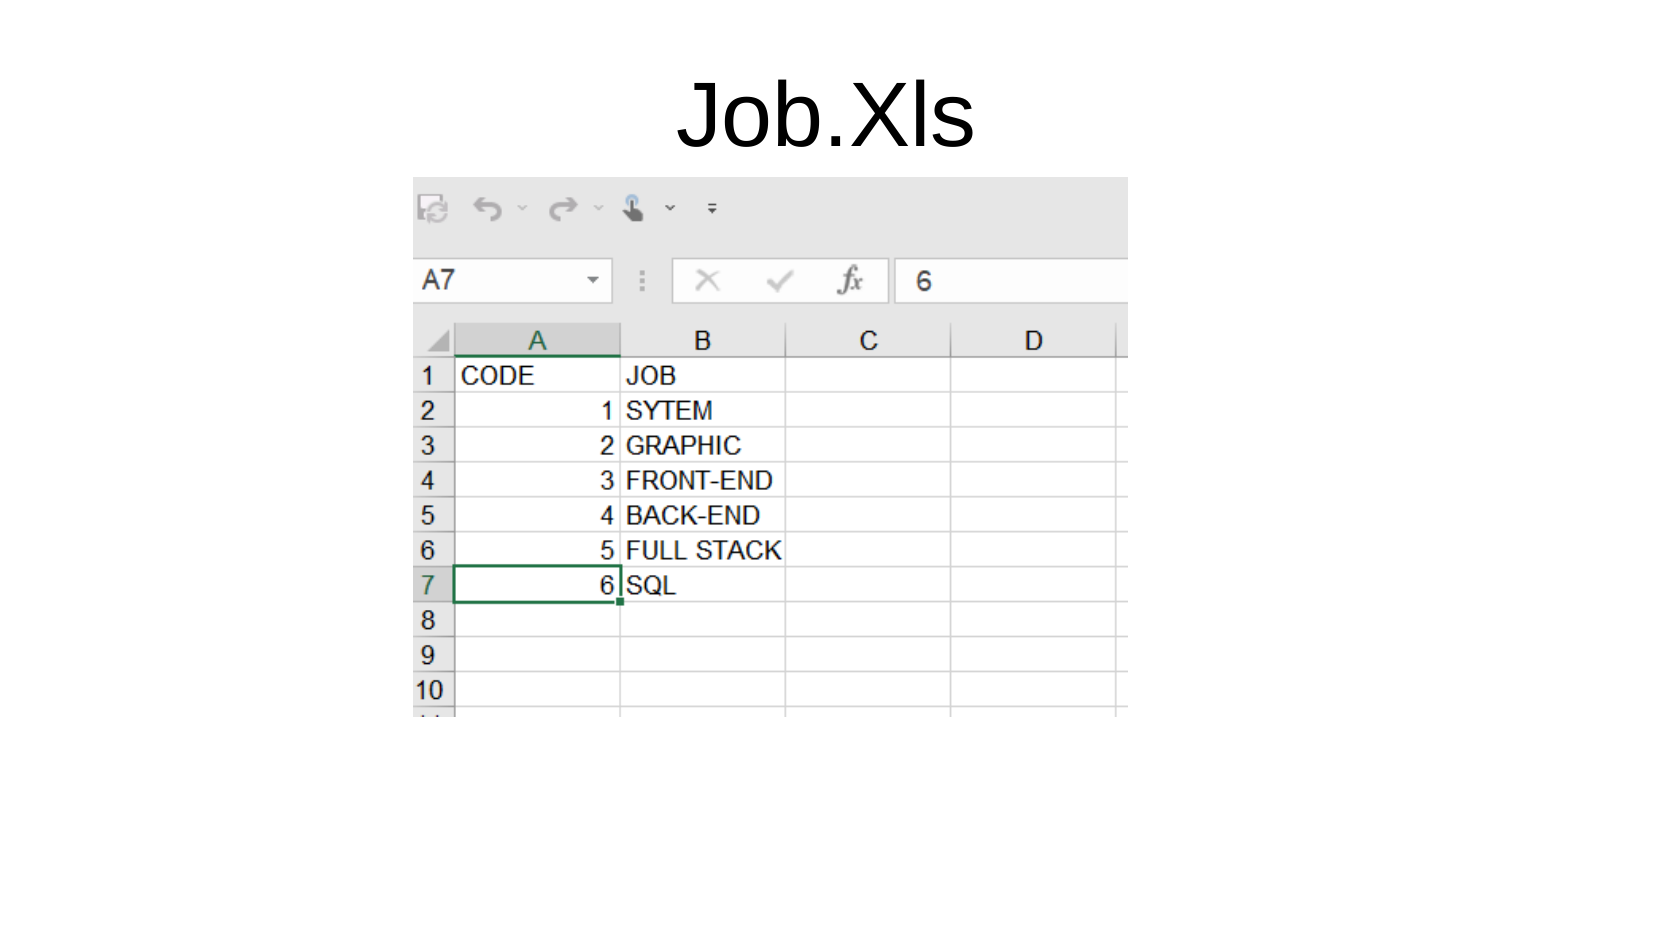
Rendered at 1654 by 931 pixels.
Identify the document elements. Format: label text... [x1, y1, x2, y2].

picture [413, 177, 1128, 717]
title Job.Xls [82, 37, 1571, 193]
